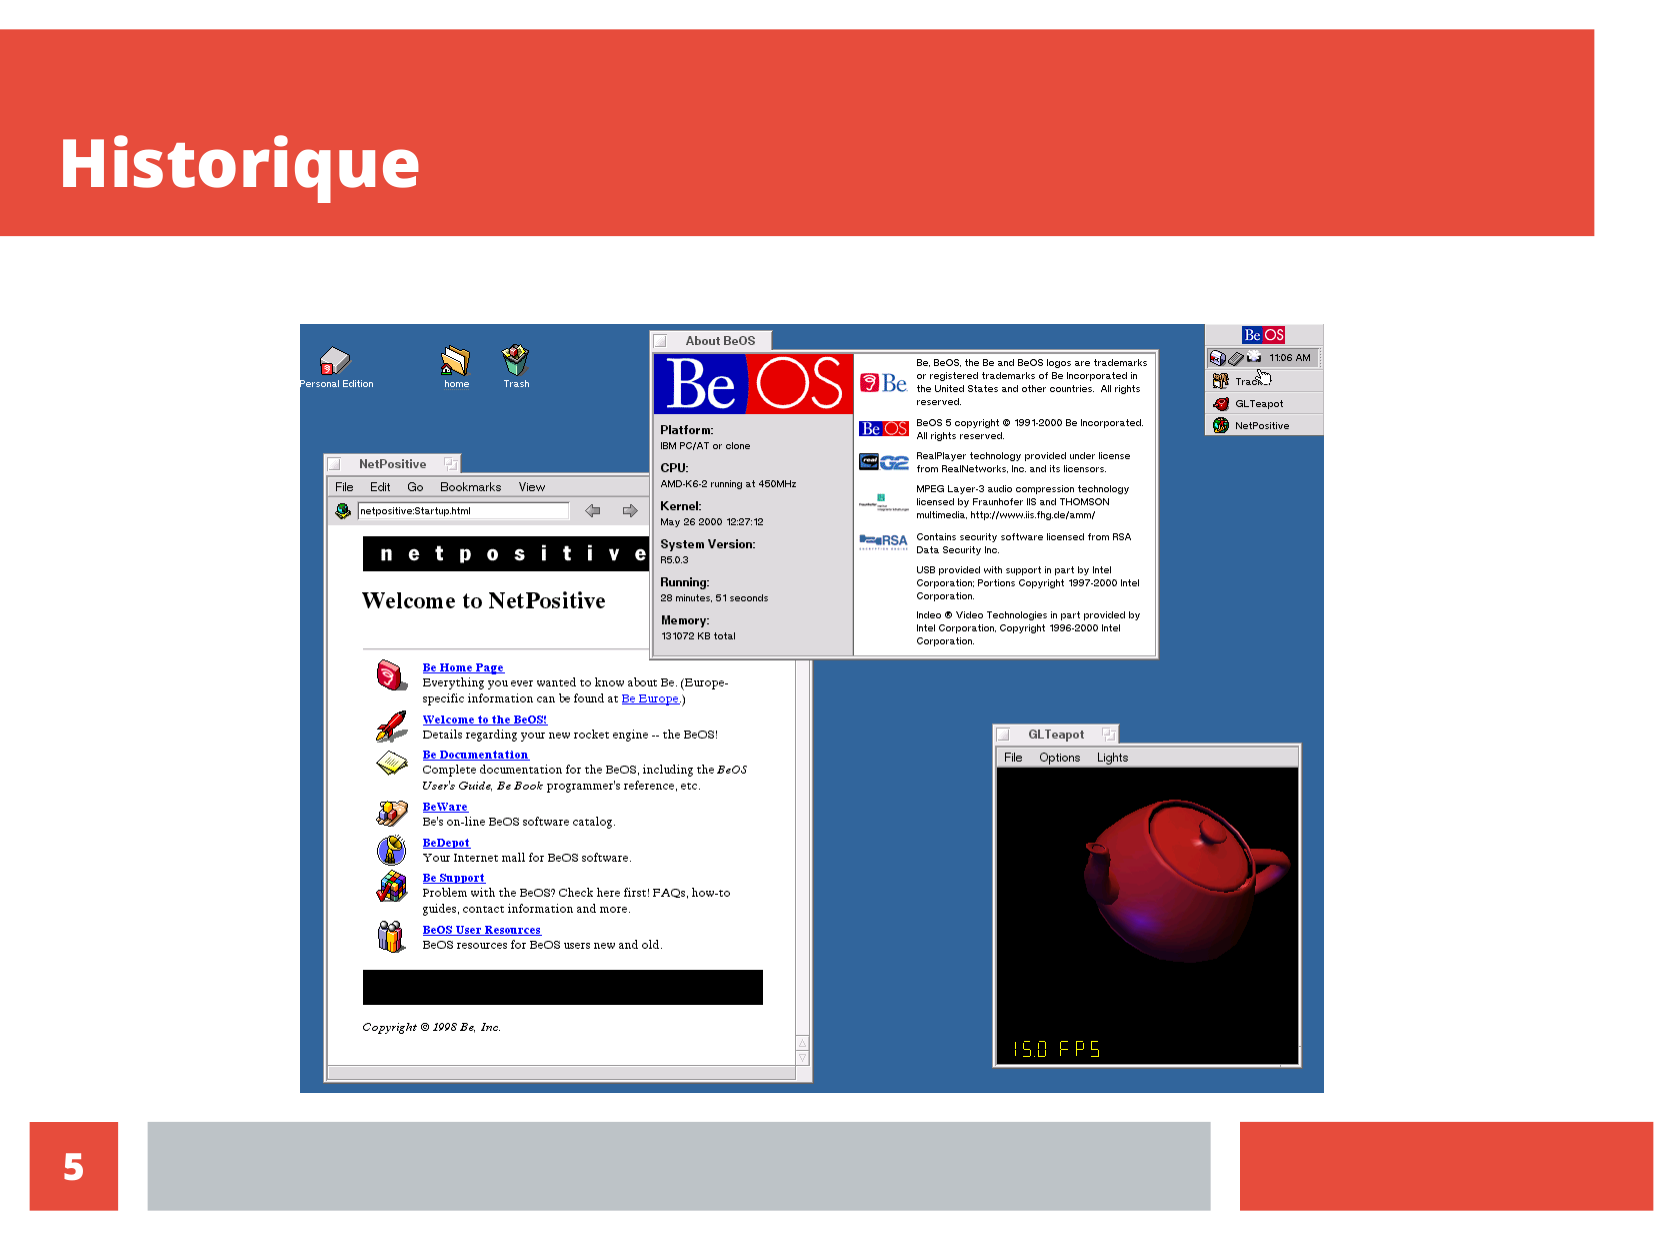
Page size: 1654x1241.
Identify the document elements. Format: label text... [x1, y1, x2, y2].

title Historique [59, 59, 1595, 207]
picture [300, 324, 1324, 1093]
